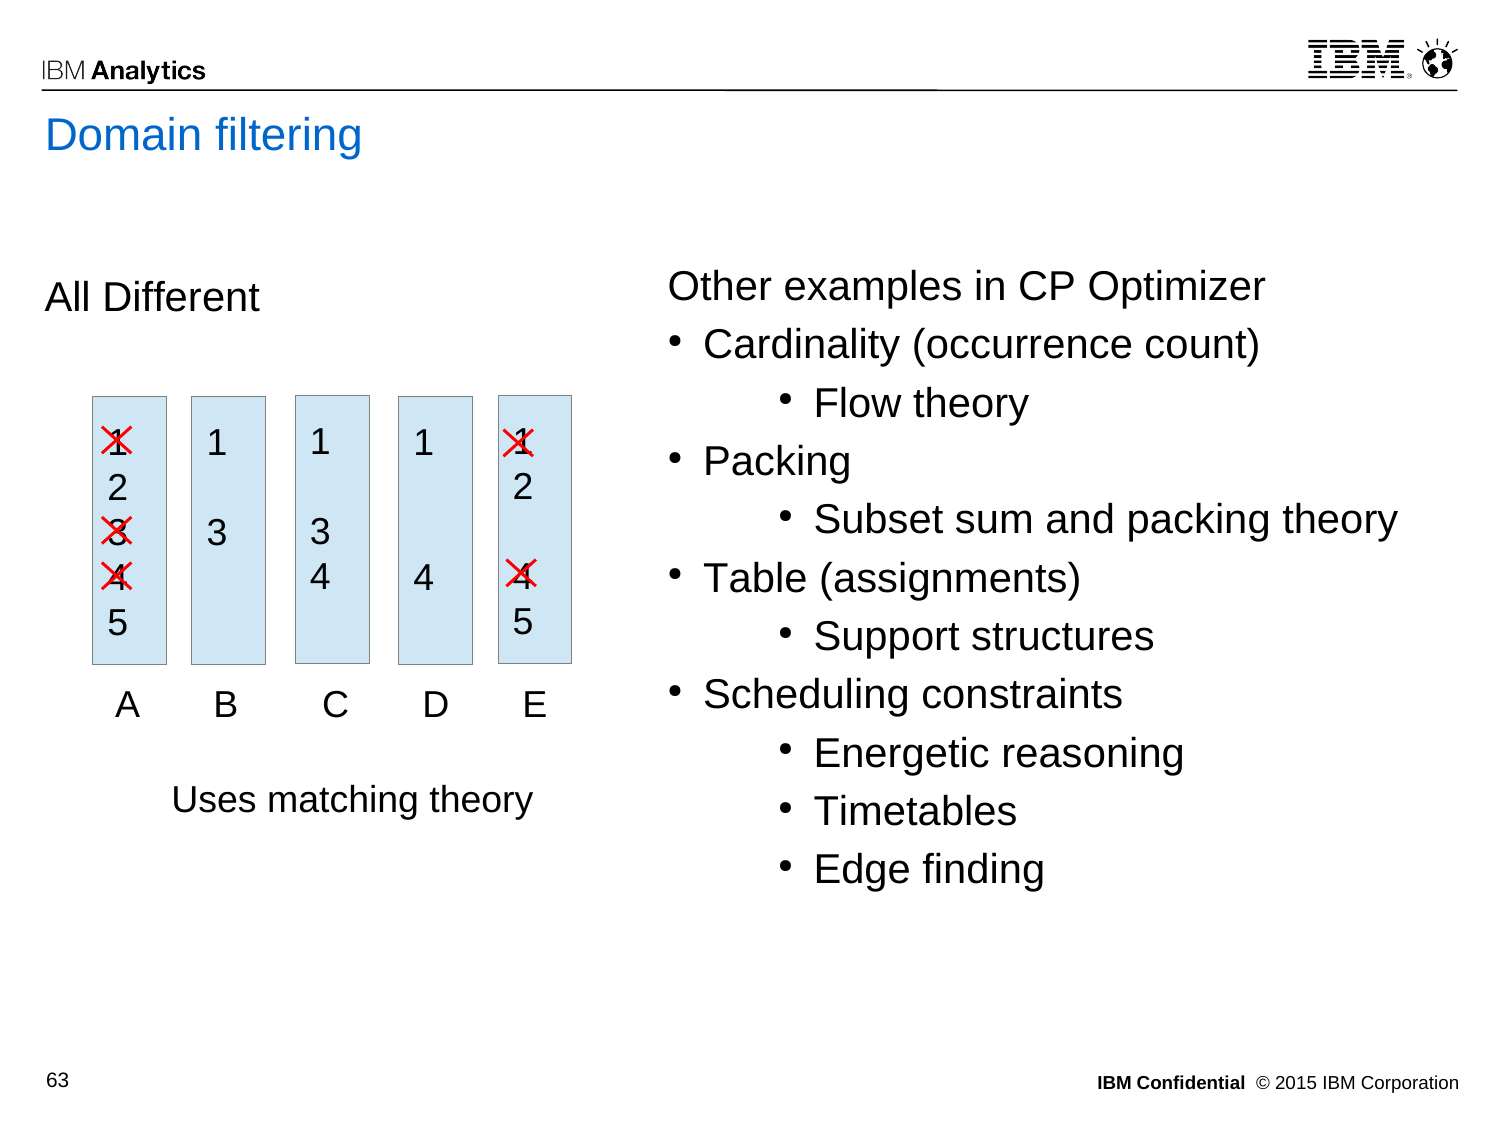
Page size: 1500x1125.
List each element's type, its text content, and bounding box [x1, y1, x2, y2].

picture [1294, 24, 1469, 91]
text_box 1 3 4 [295, 395, 370, 664]
title Domain filtering [29, 97, 1455, 203]
list Other examples in CP Optimizer Cardinality (occurrence count) Flow theory Packing Subset sum and packing theory Table (assignments) Support structures Scheduling constraints Energetic reasoning Timetables Edge finding [652, 250, 1444, 965]
picture [24, 42, 224, 99]
text_box 1 2 3 4 5 [92, 396, 167, 665]
text_box 1 4 [398, 396, 473, 665]
text_box Uses matching theory [156, 767, 550, 828]
text_box 1 3 [191, 396, 266, 665]
list All Different [29, 262, 736, 1076]
text_box 1 2 4 5 [498, 395, 572, 664]
text_box A B C D E [100, 672, 564, 733]
